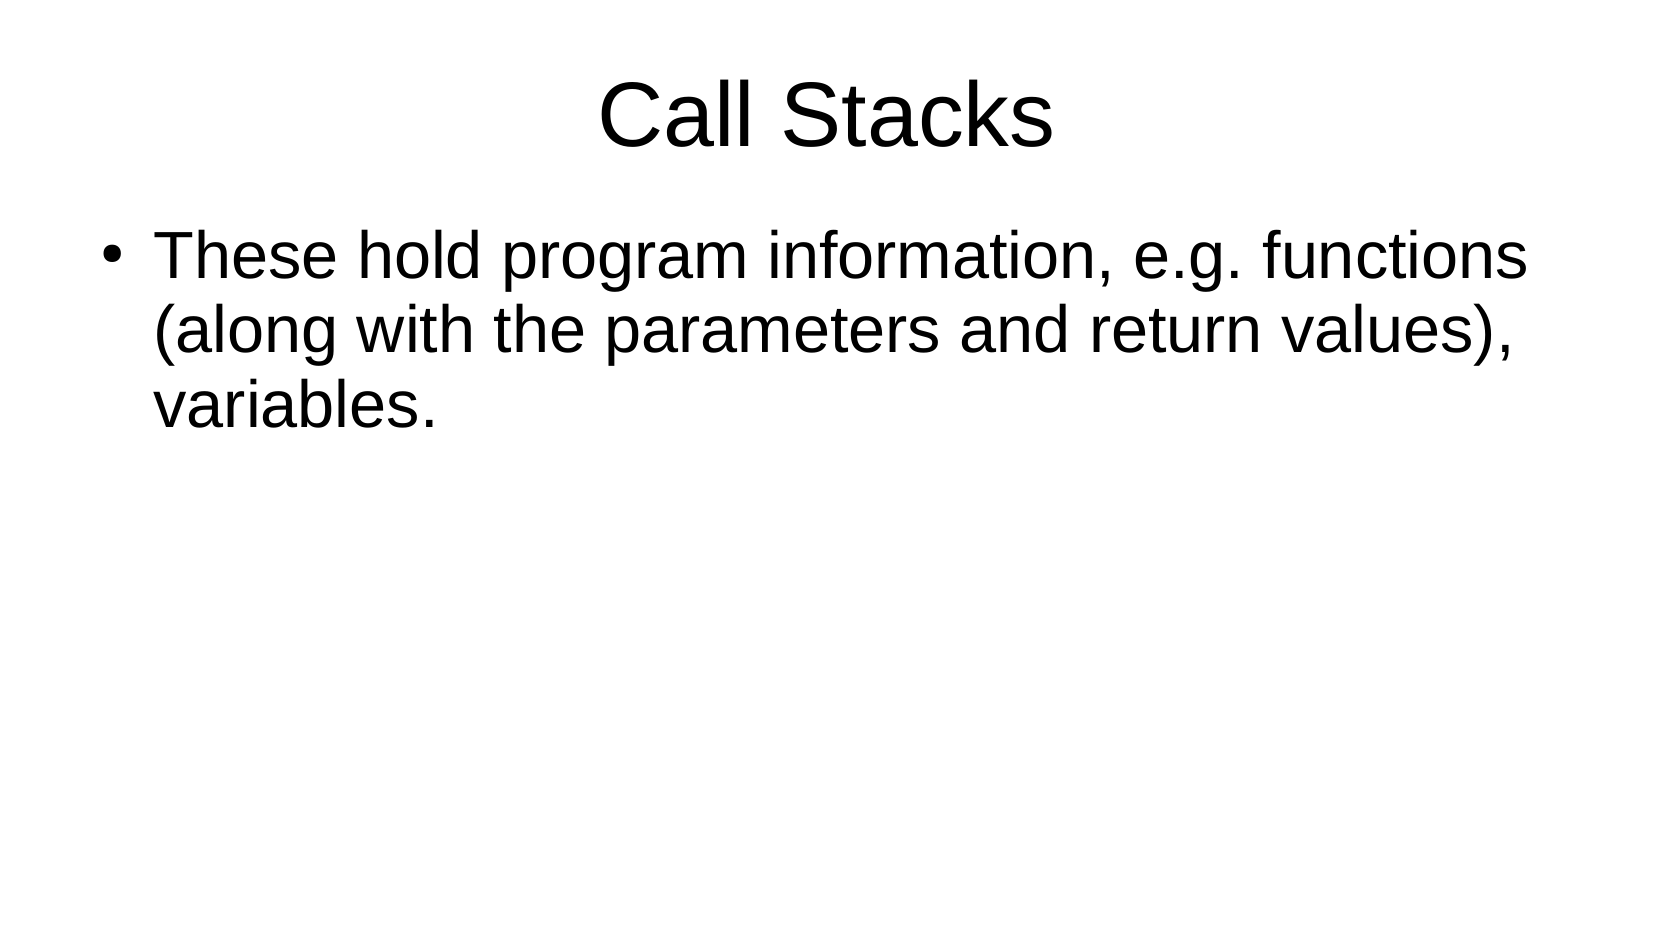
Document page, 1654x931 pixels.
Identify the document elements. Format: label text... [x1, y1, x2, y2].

list These hold program information, e.g. functions (along with the parameters and return values), variables. [82, 217, 1571, 758]
title Call Stacks [82, 37, 1571, 193]
